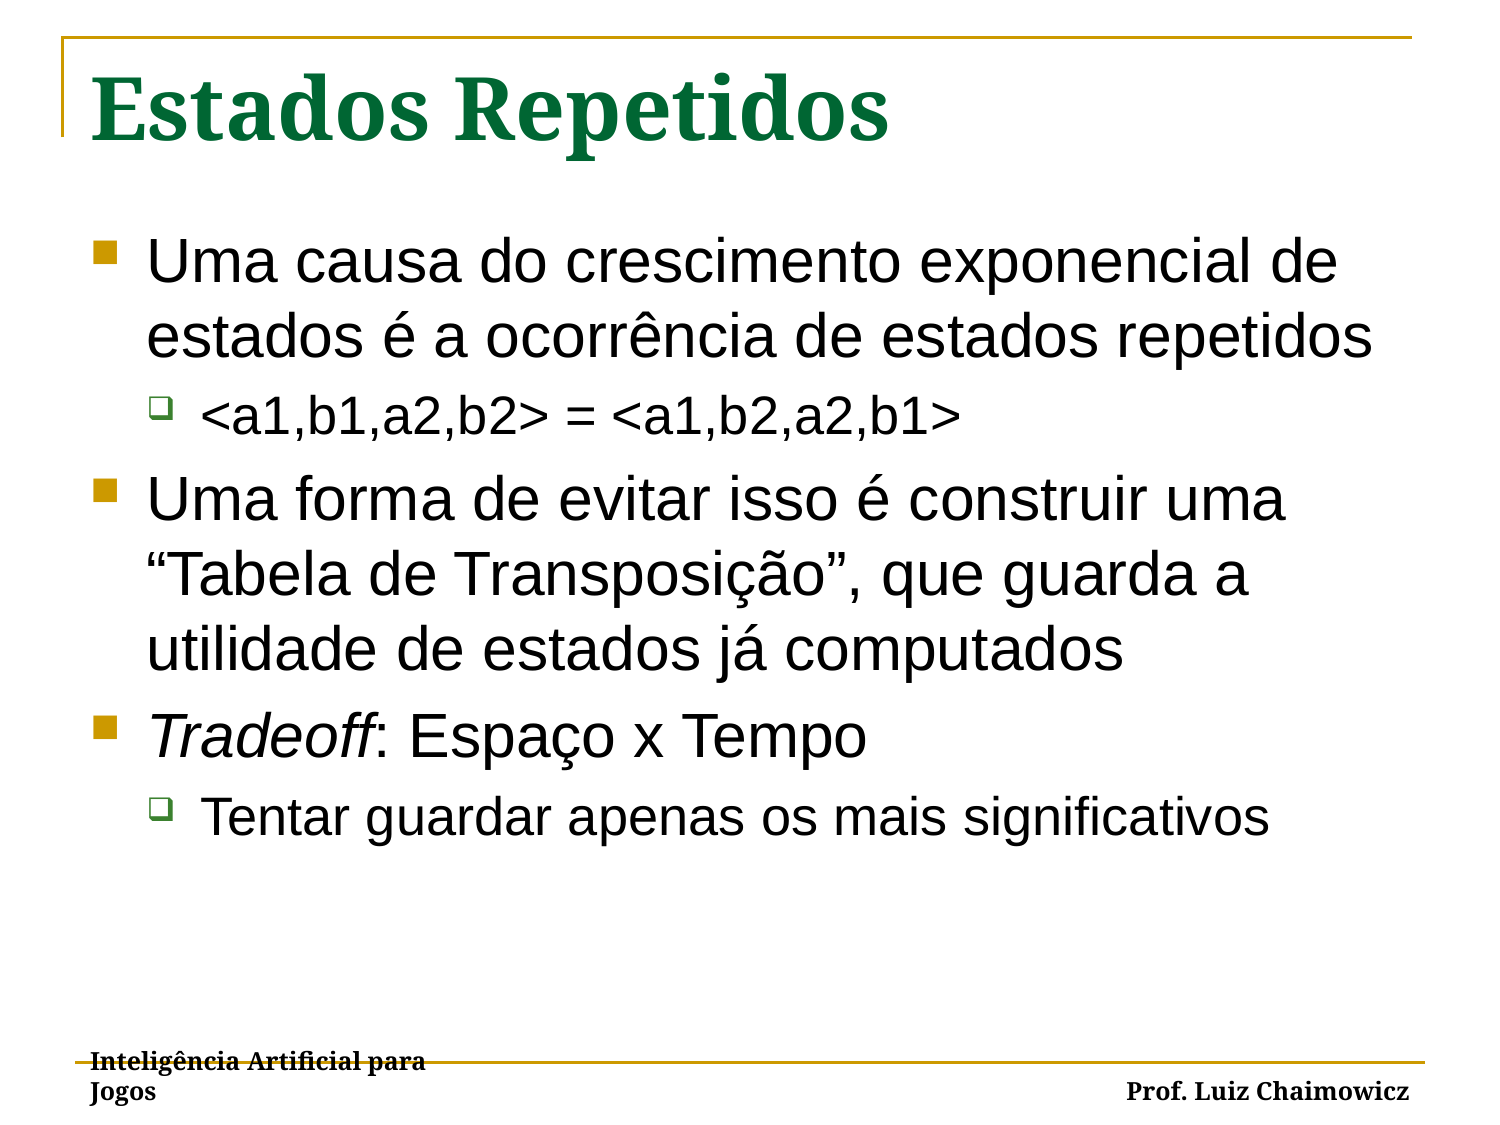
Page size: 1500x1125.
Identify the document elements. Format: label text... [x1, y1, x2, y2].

list Uma causa do crescimento exponencial de estados é a ocorrência de estados repetidos <a1,b1,a2,b2> = <a1,b2,a2,b1> Uma forma de evitar isso é construir uma “Tabela de Transposição”, que guarda a utilidade de estados já computados Tradeoff: Espaço x Tempo Tentar guardar apenas os mais significativos [75, 212, 1425, 1038]
title Estados Repetidos [75, 45, 1425, 188]
footer Inteligência Artificial para Jogos [75, 1074, 500, 1113]
